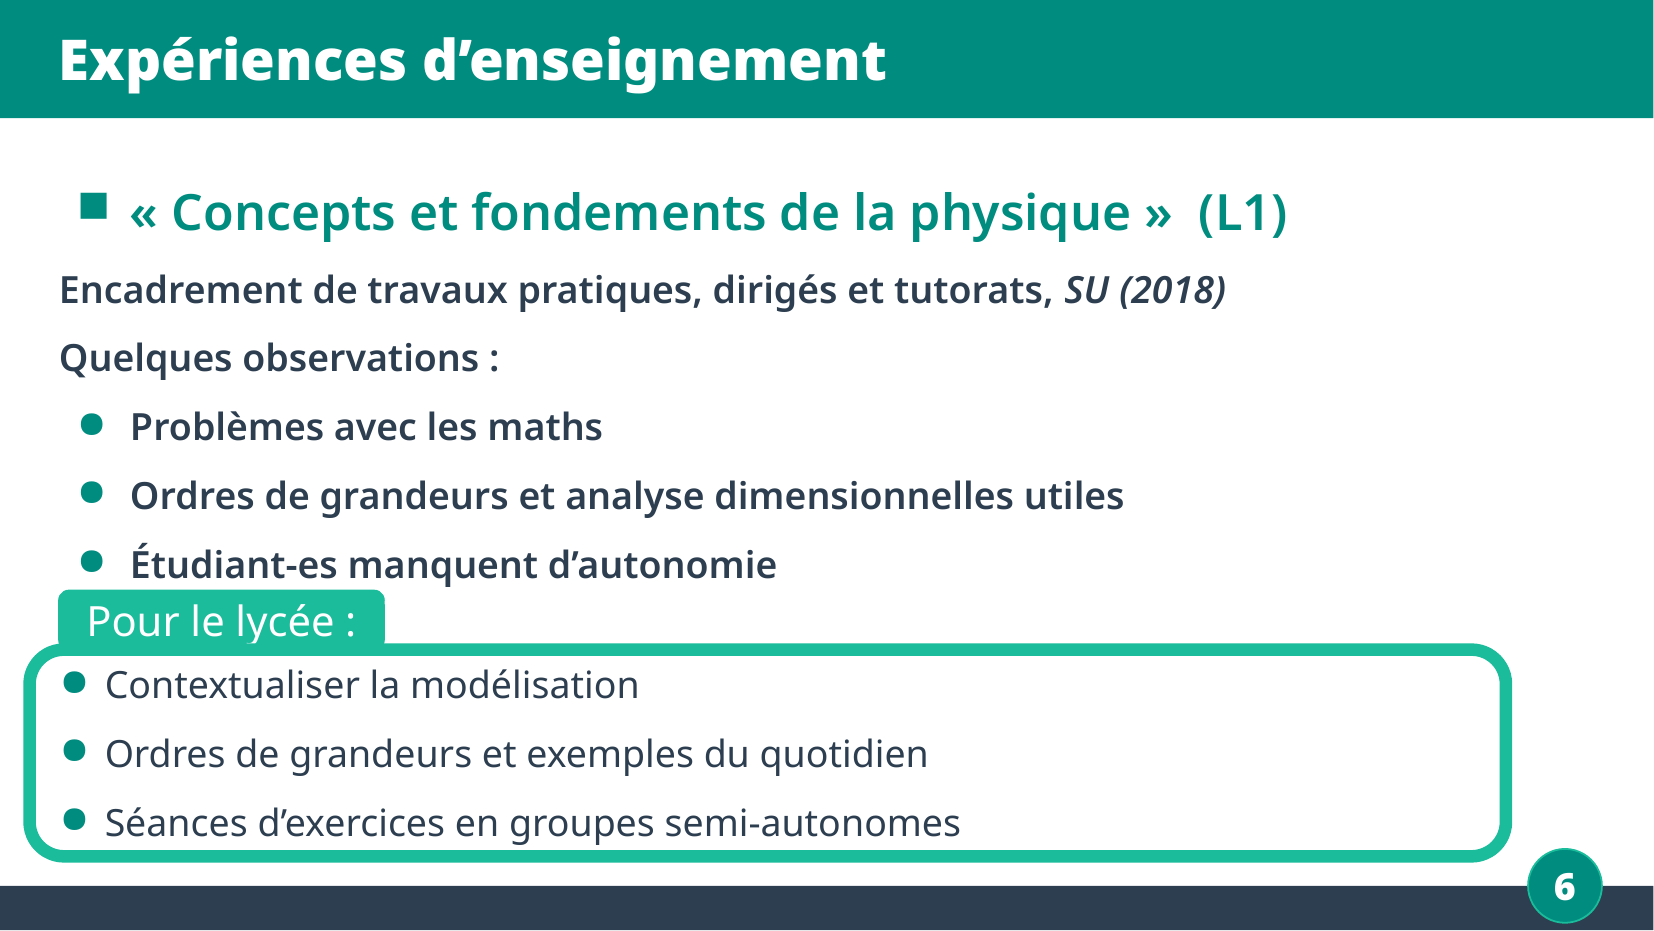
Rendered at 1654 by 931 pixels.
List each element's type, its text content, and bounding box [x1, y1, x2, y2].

list « Concepts et fondements de la physique » (L1) Encadrement de travaux pratiques, dirigés et tutorats, SU (2018) Quelques observations : Problèmes avec les maths Ordres de grandeurs et analyse dimensionnelles utiles Étudiant-es manquent d’autonomie [59, 177, 1595, 591]
text_box Contextualiser la modélisation Ordres de grandeurs et exemples du quotidien Séances d’exercices en groupes semi-autonomes [29, 649, 1506, 857]
text_box Pour le lycée : [59, 591, 384, 649]
title Expériences d’enseignement [59, 0, 1595, 118]
